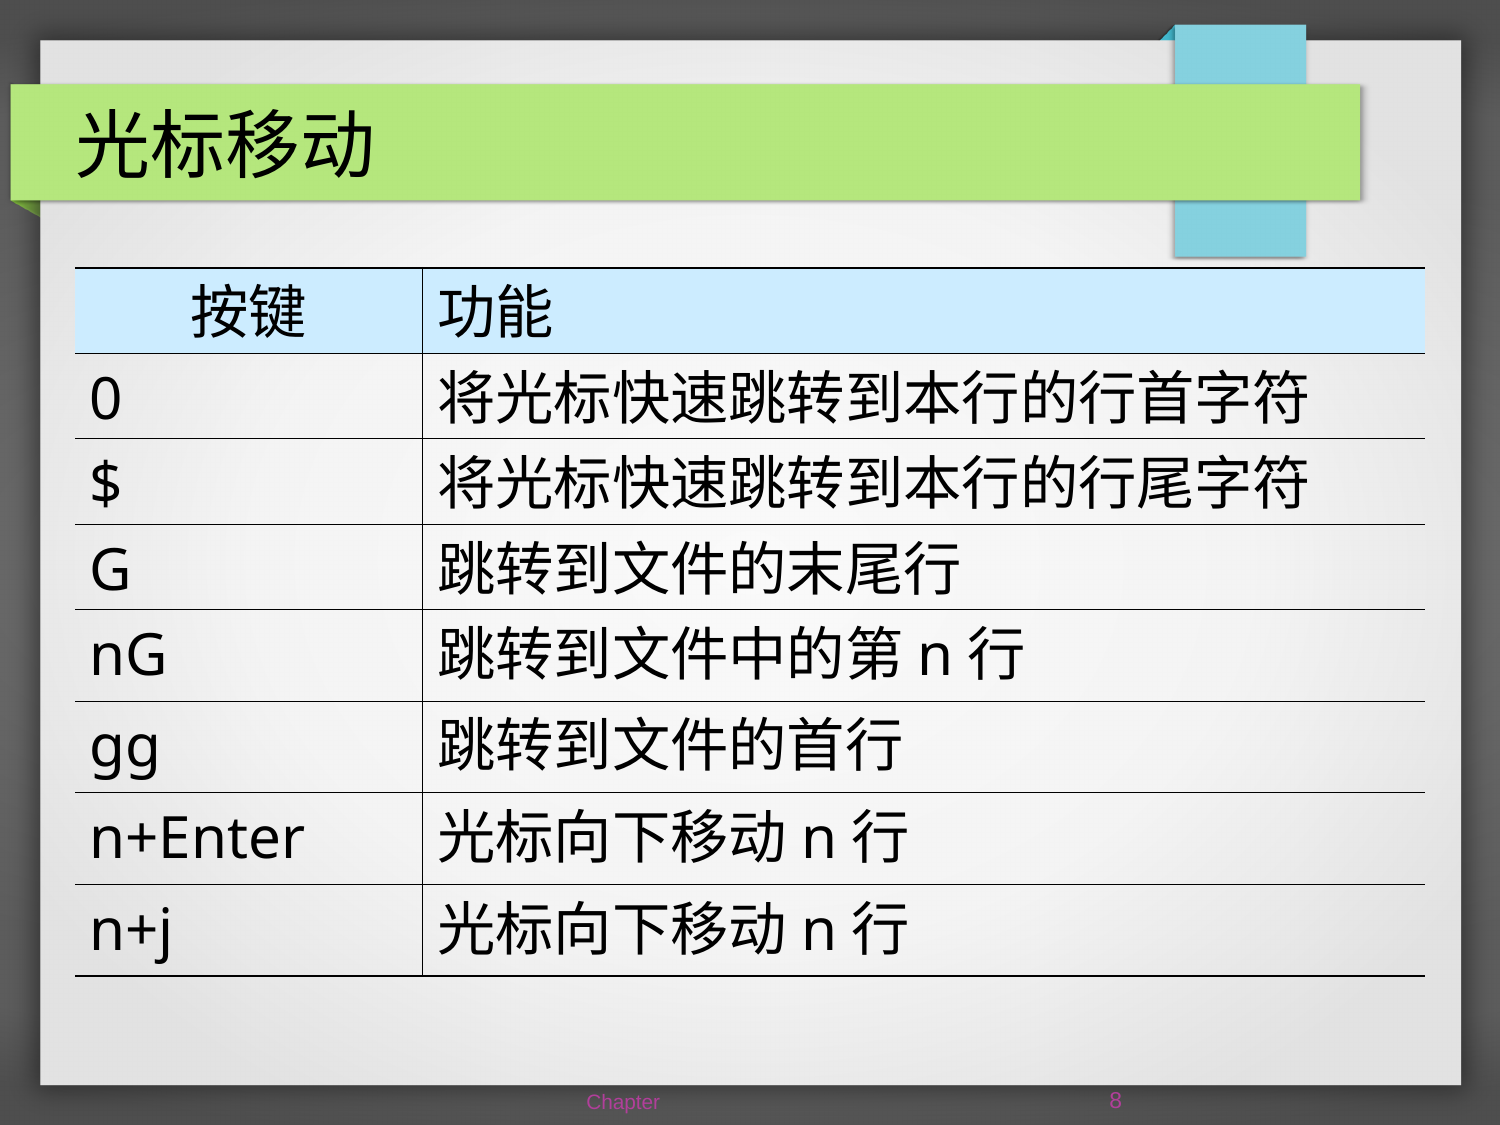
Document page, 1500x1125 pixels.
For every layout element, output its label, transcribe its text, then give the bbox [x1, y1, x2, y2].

table_cell n+Enter [75, 793, 422, 884]
table_cell gg [75, 702, 422, 792]
table_header 功能 [423, 269, 1425, 353]
table_header 按键 [75, 269, 422, 353]
text_box Chapter [75, 1075, 676, 1114]
table_cell 跳转到文件的末尾行 [423, 525, 1425, 609]
table_cell 光标向下移动n行 [423, 885, 1425, 975]
table_cell $ [75, 439, 422, 524]
text_box <number> [1025, 1075, 1123, 1114]
table_cell 跳转到文件的首行 [423, 702, 1425, 792]
title 光标移动 [75, 85, 1147, 193]
table_cell n+j [75, 885, 422, 975]
table_cell nG [75, 610, 422, 701]
table_cell 0 [75, 354, 422, 438]
picture [0, 0, 1500, 1125]
table_cell 将光标快速跳转到本行的行首字符 [423, 354, 1425, 438]
table_cell G [75, 525, 422, 609]
table_cell 将光标快速跳转到本行的行尾字符 [423, 439, 1425, 524]
table_cell 跳转到文件中的第n行 [423, 610, 1425, 701]
table_cell 光标向下移动n行 [423, 793, 1425, 884]
